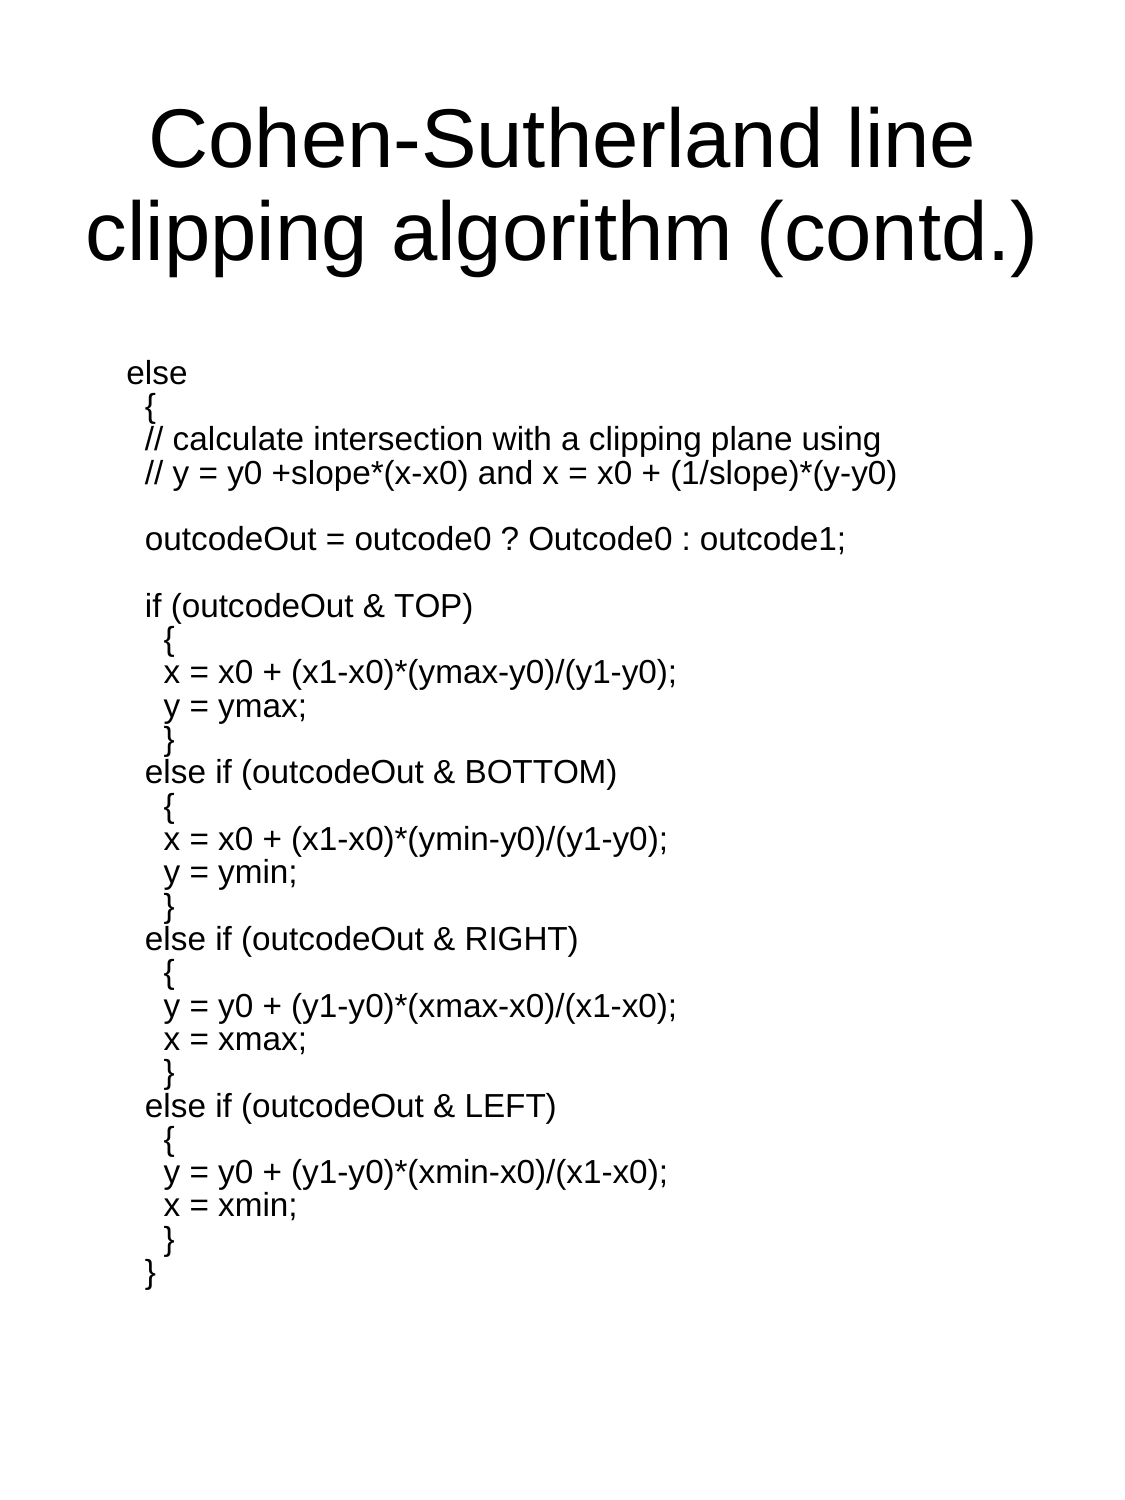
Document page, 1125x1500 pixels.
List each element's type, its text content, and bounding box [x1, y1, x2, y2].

list else { // calculate intersection with a clipping plane using // y = y0 +slope*(x-x0) and x = x0 + (1/slope)*(y-y0) outcodeOut = outcode0 ? Outcode0 : outcode1; if (outcodeOut & TOP) { x = x0 + (x1-x0)*(ymax-y0)/(y1-y0); y = ymax; } else if (outcodeOut & BOTTOM) { x = x0 + (x1-x0)*(ymin-y0)/(y1-y0); y = ymin; } else if (outcodeOut & RIGHT) { y = y0 + (y1-y0)*(xmax-x0)/(x1-x0); x = xmax; } else if (outcodeOut & LEFT) { y = y0 + (y1-y0)*(xmin-x0)/(x1-x0); x = xmin; } } [56, 349, 1069, 1400]
title Cohen-Sutherland line clipping algorithm (contd.) [56, 60, 1069, 311]
